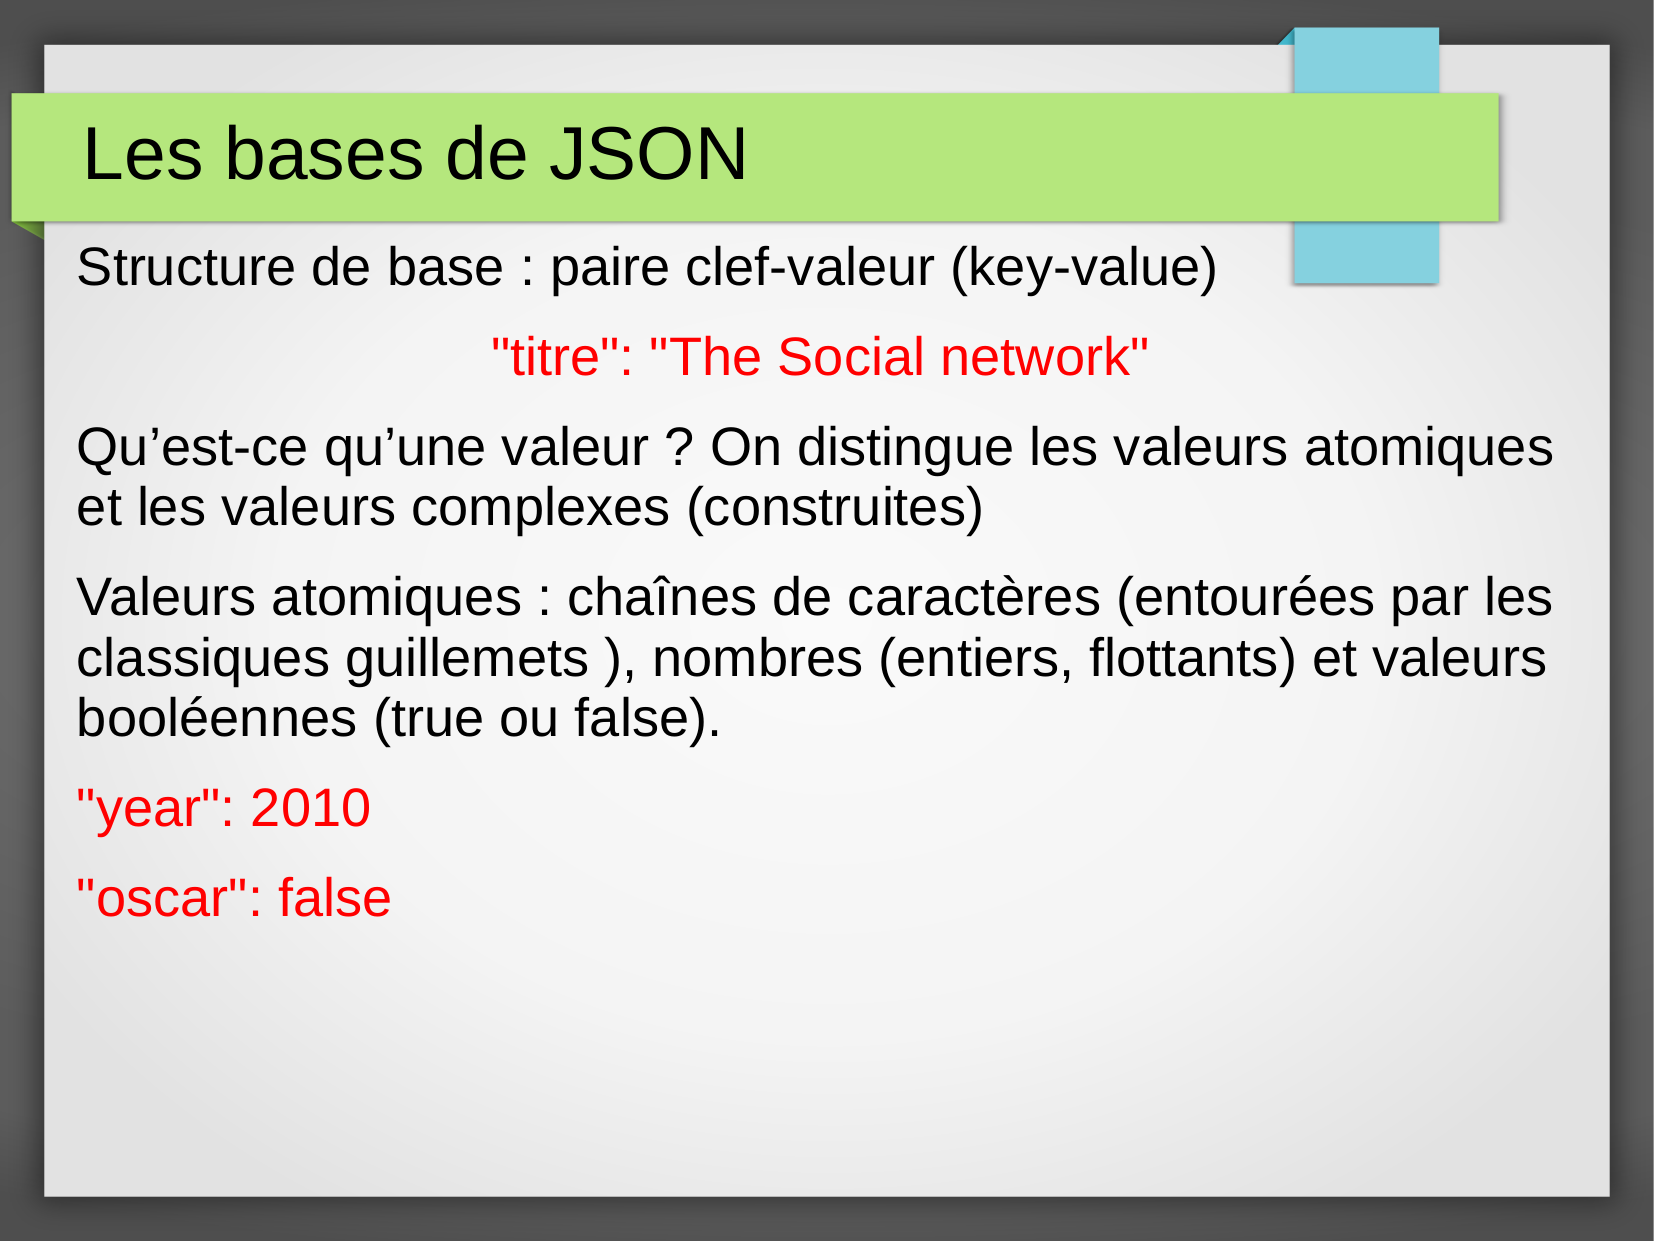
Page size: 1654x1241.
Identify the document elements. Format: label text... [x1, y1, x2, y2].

title Les bases de JSON [82, 94, 1264, 213]
list Structure de base : paire clef-valeur (key-value) "titre": "The Social network" Qu’est-ce qu’une valeur ? On distingue les valeurs atomiques et les valeurs complexes (construites) Valeurs atomiques : chaînes de caractères (entourées par les classiques guillemets ), nombres (entiers, flottants) et valeurs booléennes (true ou false). "year": 2010 "oscar": false [76, 236, 1565, 1123]
picture [0, 0, 1654, 1241]
